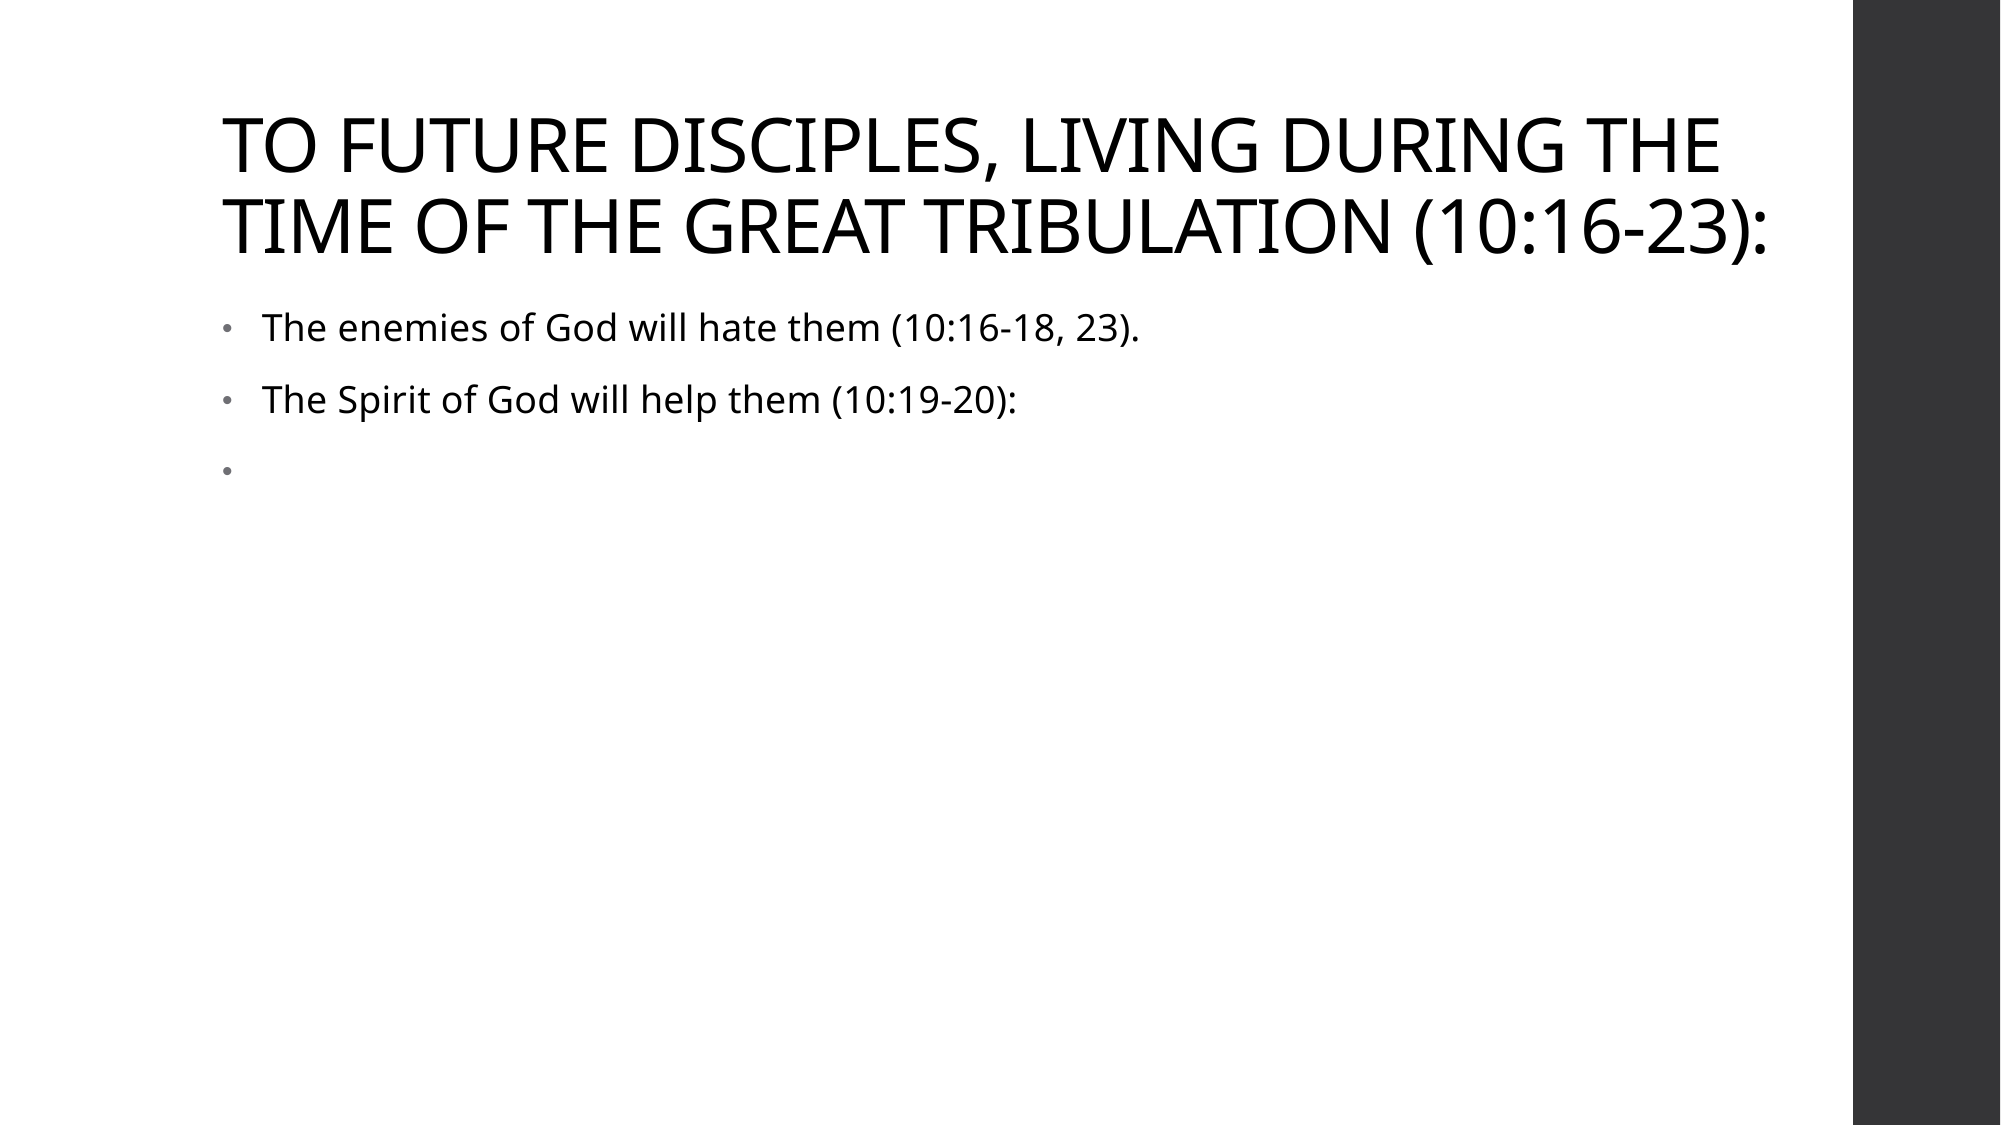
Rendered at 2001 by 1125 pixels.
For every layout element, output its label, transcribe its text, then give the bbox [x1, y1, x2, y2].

title TO FUTURE DISCIPLES, LIVING DURING THE TIME OF THE GREAT TRIBULATION (10:16-23): [206, 60, 1797, 278]
list The enemies of God will hate them (10:16-18, 23). The Spirit of God will help them (10:19-20): [206, 299, 1617, 1014]
